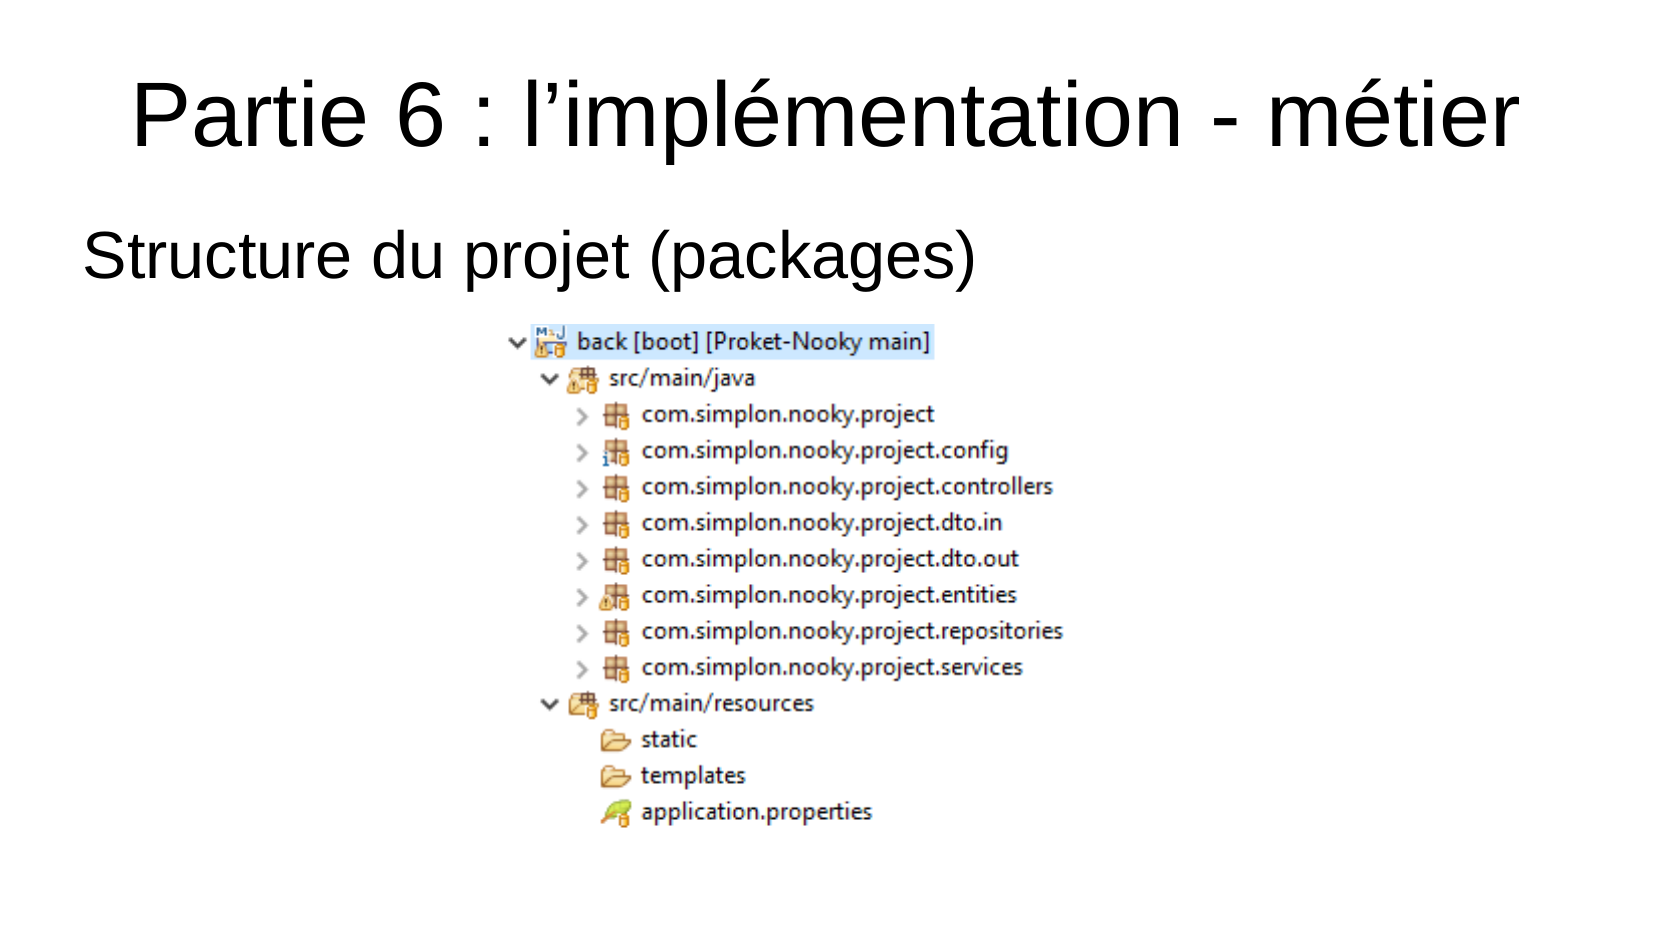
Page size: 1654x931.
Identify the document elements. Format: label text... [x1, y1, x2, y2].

title Partie 6 : l’implémentation - métier [82, 37, 1571, 193]
picture [497, 324, 1182, 836]
list Structure du projet (packages) [82, 217, 1571, 758]
